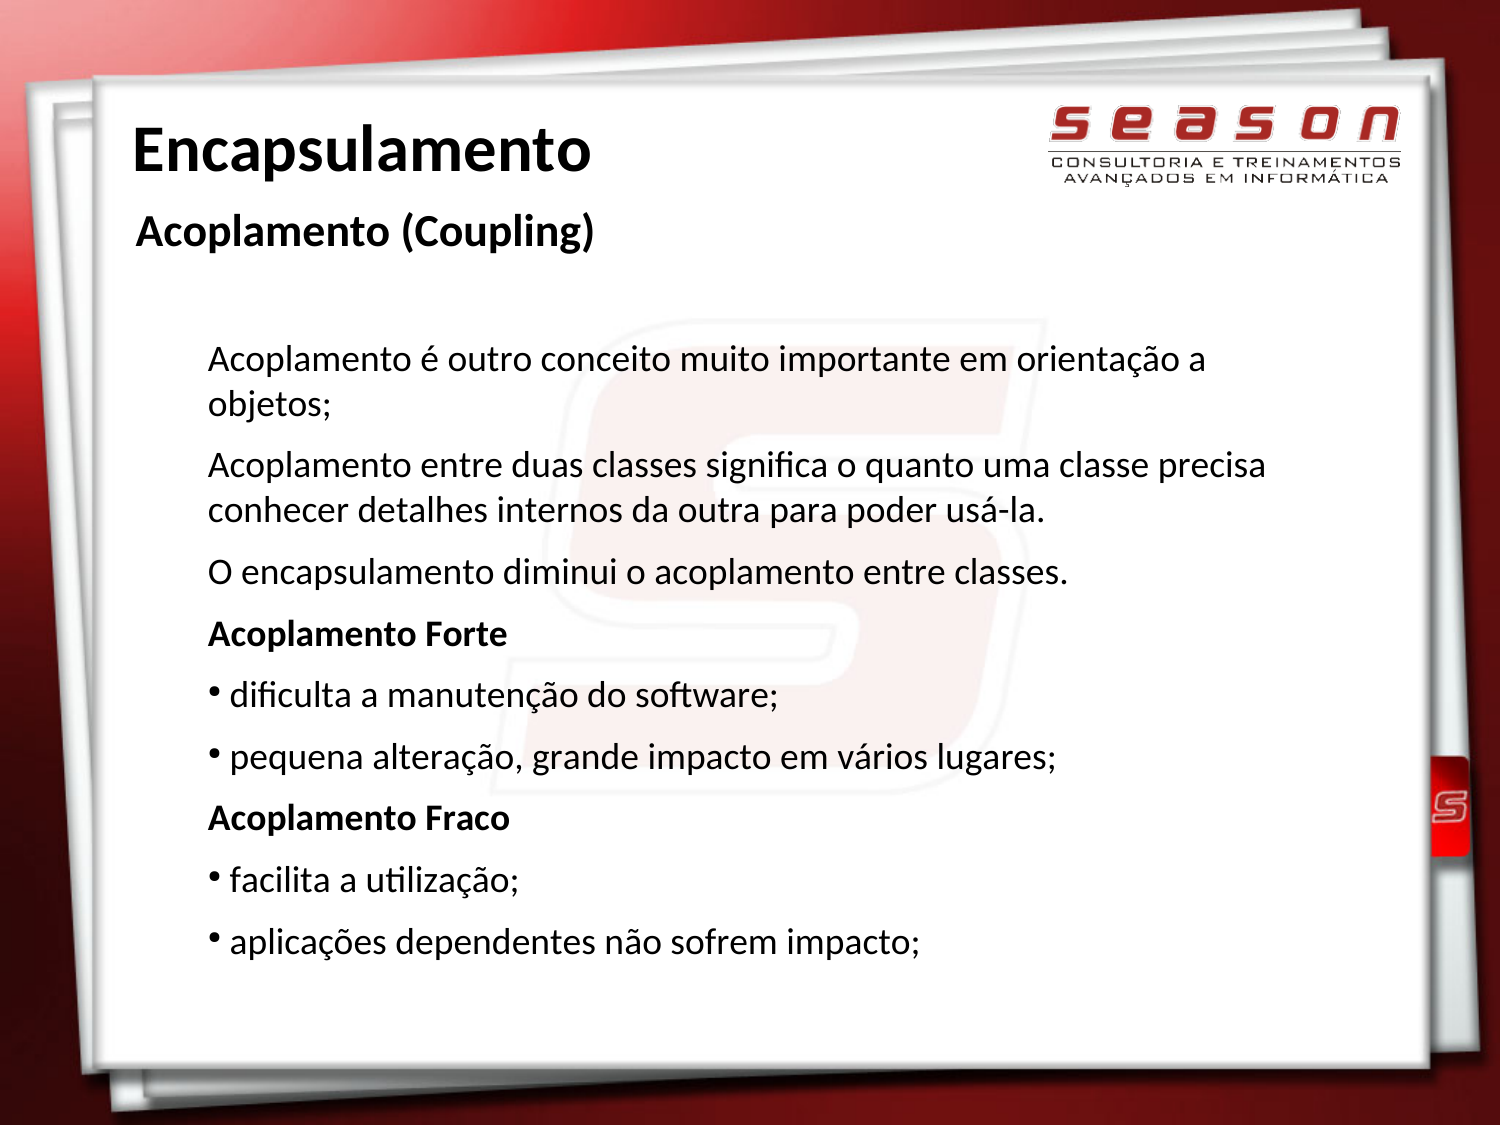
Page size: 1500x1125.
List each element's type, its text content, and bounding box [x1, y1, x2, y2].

text_box Acoplamento é outro conceito muito importante em orientação a objetos; Acoplamento entre duas classes significa o quanto uma classe precisa conhecer detalhes internos da outra para poder usá-la. O encapsulamento diminui o acoplamento entre classes. Acoplamento Forte dificulta a manutenção do software; pequena alteração, grande impacto em vários lugares; Acoplamento Fraco facilita a utilização; aplicações dependentes não sofrem impacto; [207, 310, 1328, 985]
picture [0, 0, 1500, 1125]
title Encapsulamento [118, 33, 1394, 257]
text_box Acoplamento (Coupling) [119, 200, 1240, 256]
